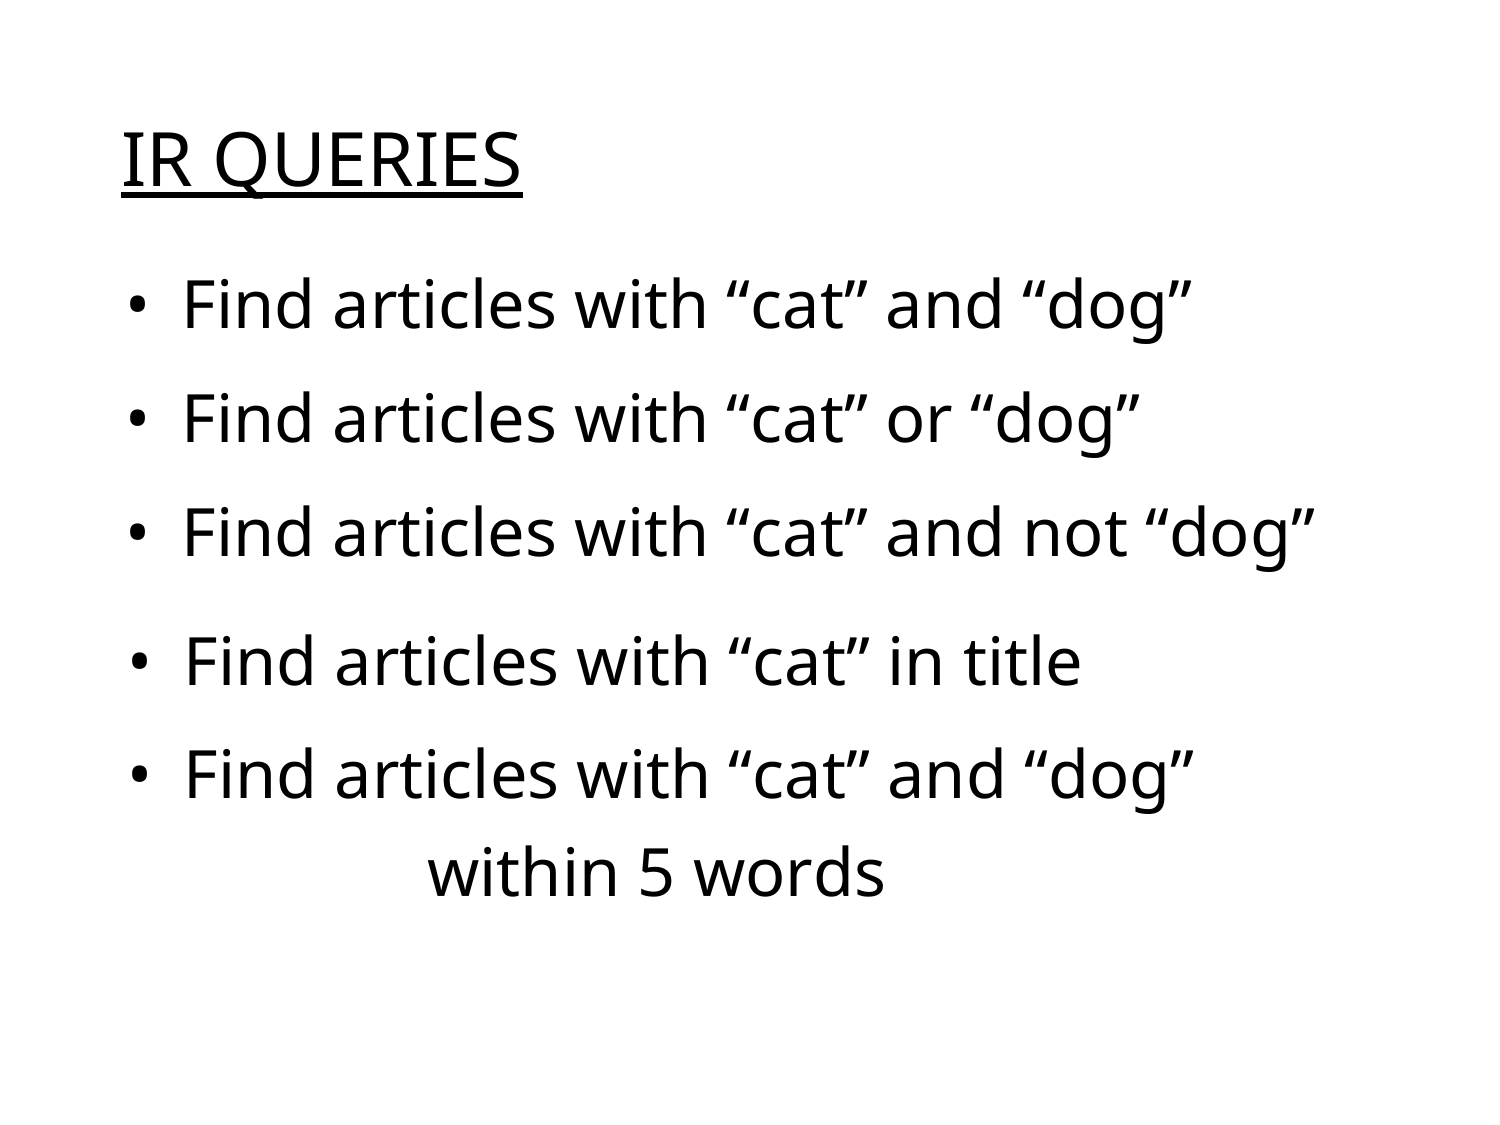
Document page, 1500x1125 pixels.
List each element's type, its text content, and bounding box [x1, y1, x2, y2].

list Find articles with “cat” and “dog” Find articles with “cat” or “dog” Find articles with “cat” and not “dog” [110, 243, 1386, 620]
list Find articles with “cat” in title Find articles with “cat” and “dog” within 5 words [112, 600, 1388, 901]
title IR QUERIES [106, 60, 1382, 248]
